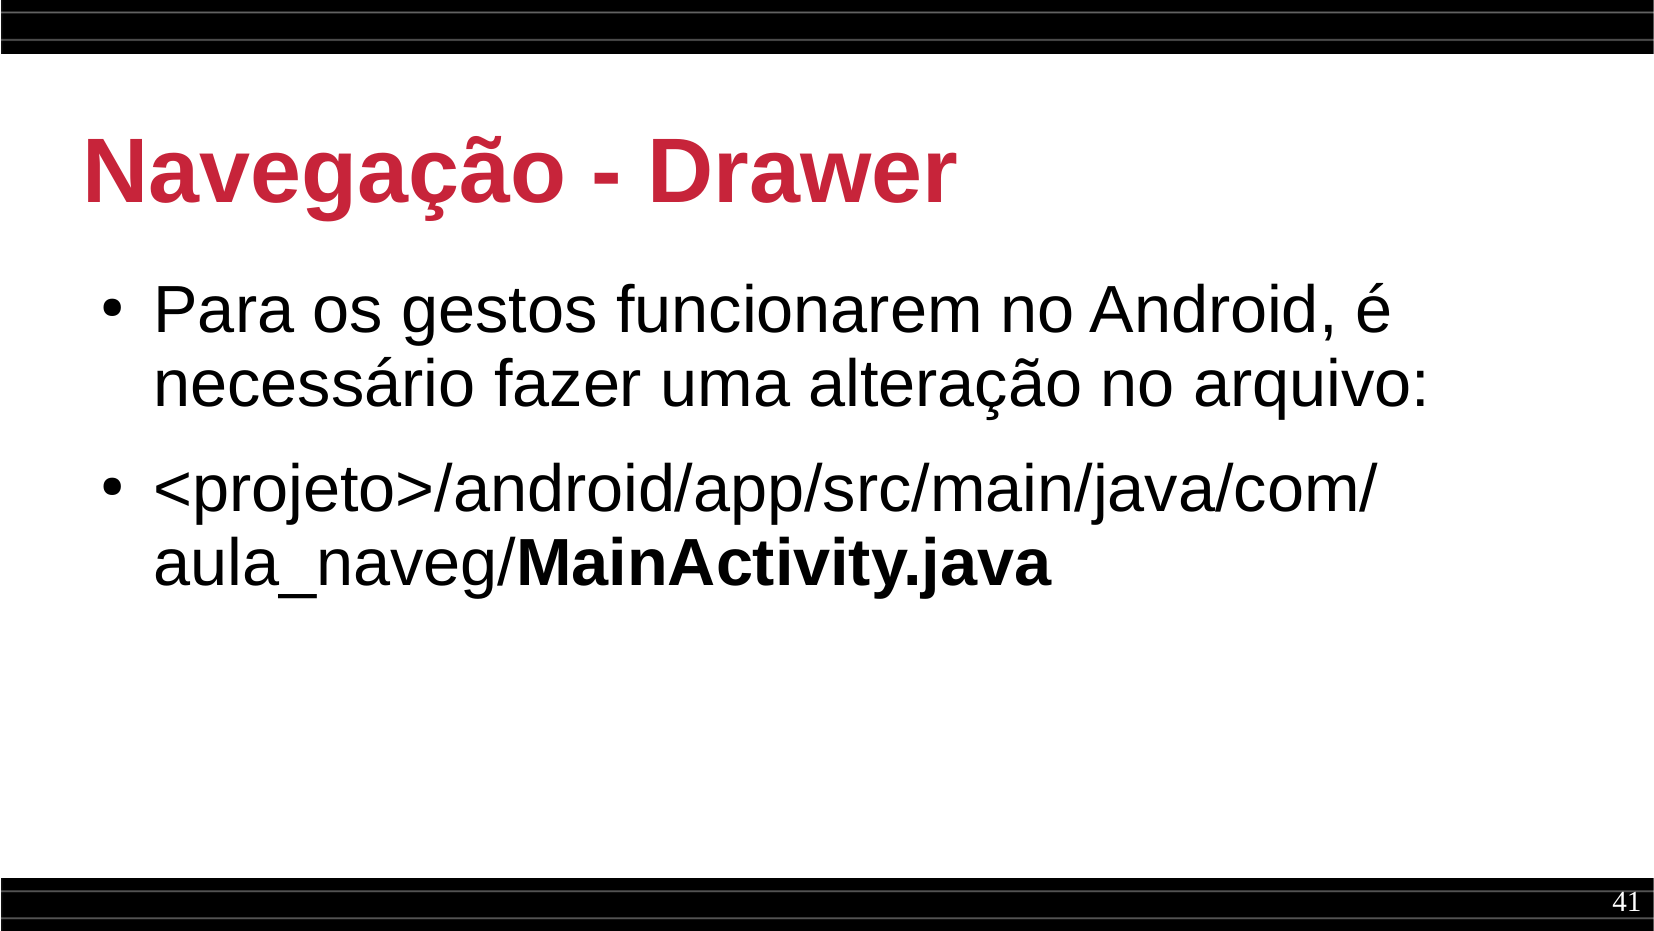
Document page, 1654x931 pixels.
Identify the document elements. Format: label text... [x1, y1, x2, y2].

title Navegação - Drawer [82, 92, 1571, 249]
picture [1, 878, 1654, 931]
picture [1, 0, 1654, 54]
list Para os gestos funcionarem no Android, é necessário fazer uma alteração no arquivo: <projeto>/android/app/src/main/java/com/aula_naveg/MainActivity.java [82, 271, 1571, 758]
